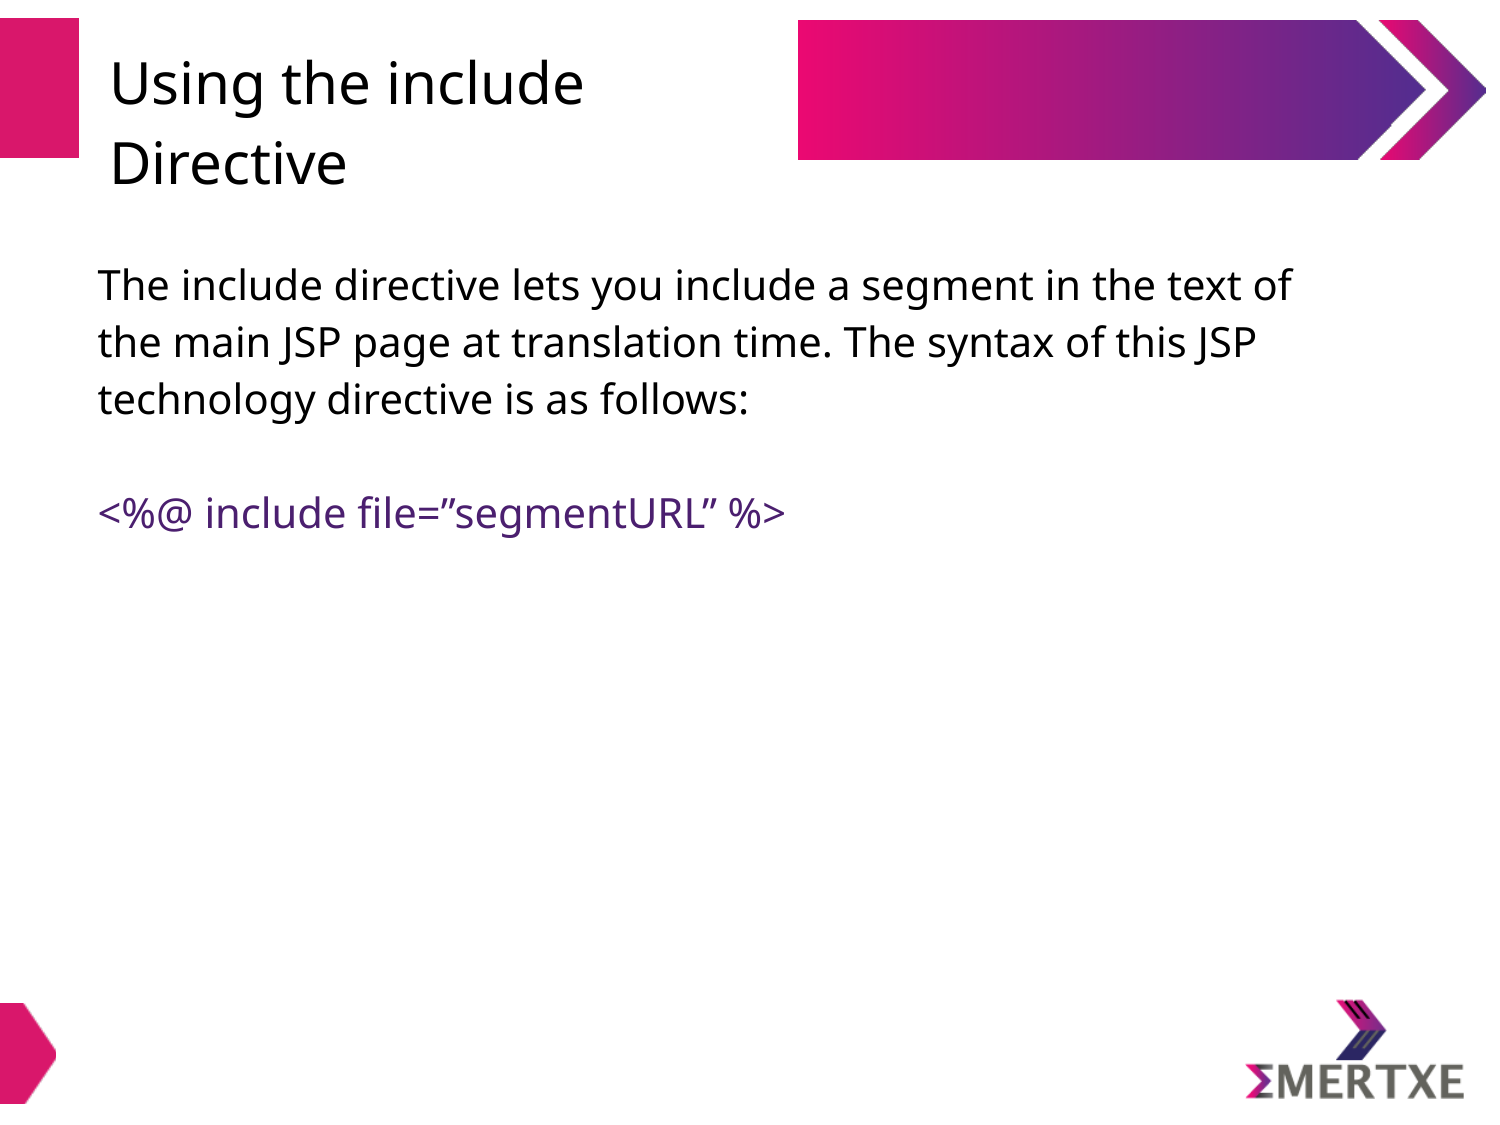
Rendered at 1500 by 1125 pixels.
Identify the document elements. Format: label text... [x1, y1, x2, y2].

picture [1245, 996, 1465, 1099]
text_box The include directive lets you include a segment in the text of the main JSP page at translation time. The syntax of this JSP technology directive is as follows: <%@ include file=”segmentURL” %> [82, 248, 1359, 508]
picture [798, 20, 1486, 160]
text_box Using the include Directive [94, 35, 768, 187]
